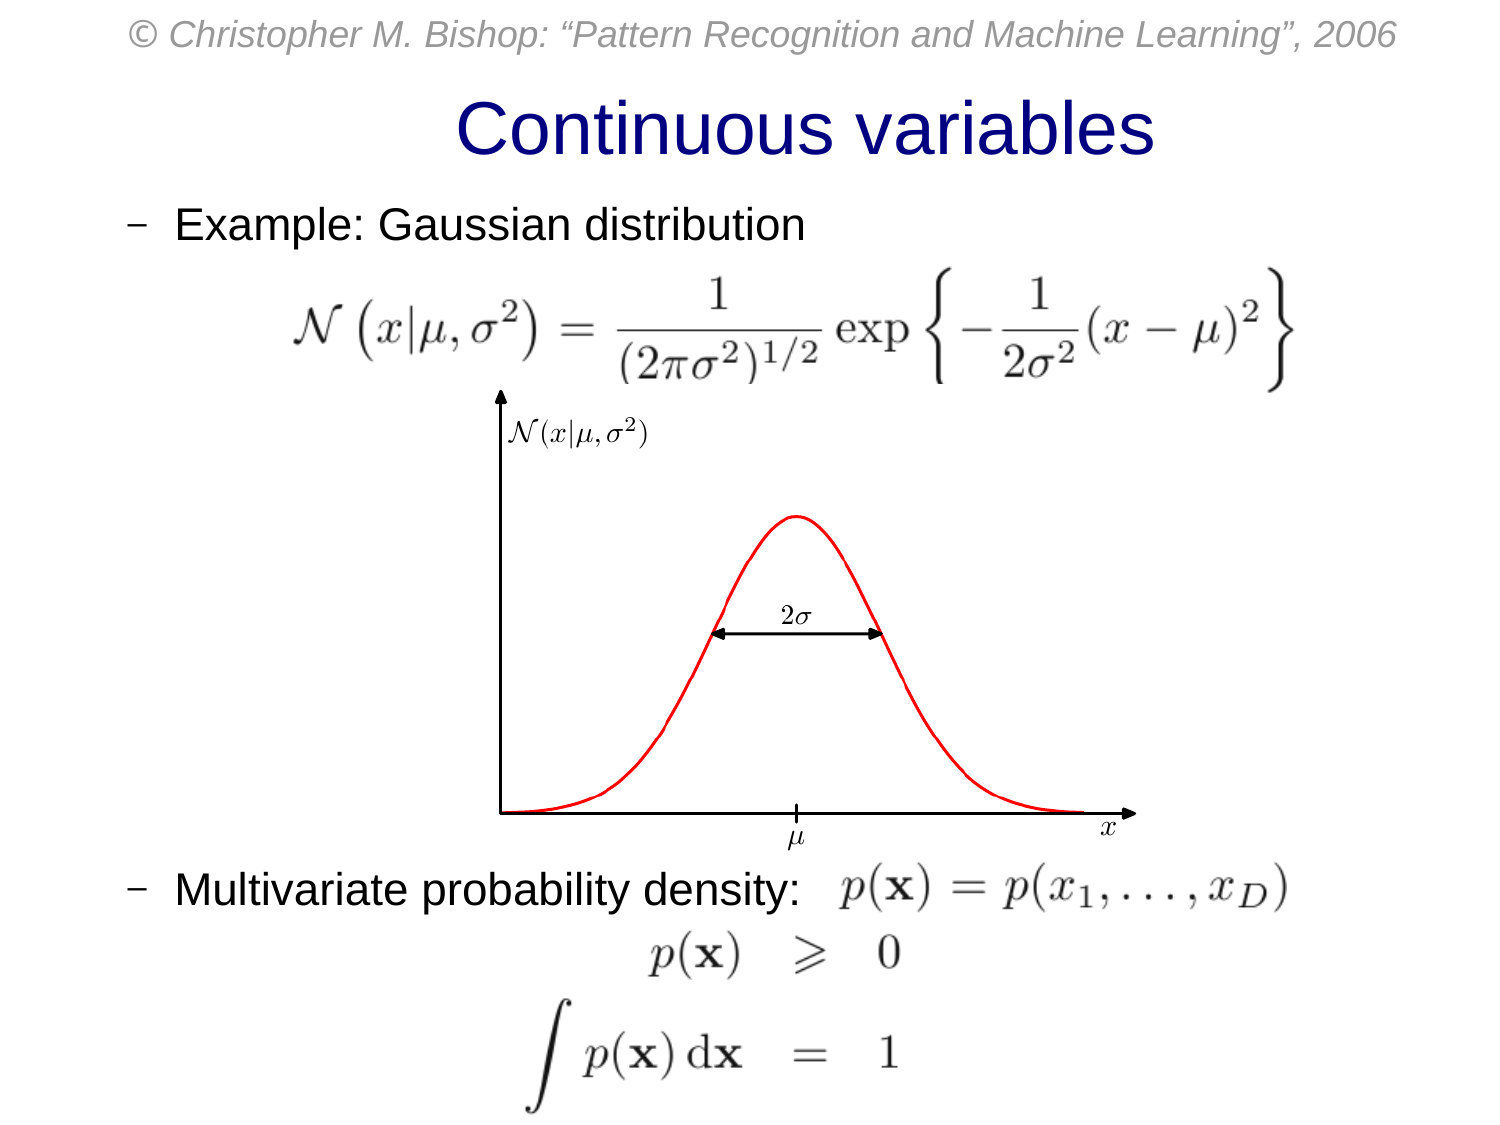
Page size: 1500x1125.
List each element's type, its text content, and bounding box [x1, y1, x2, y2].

picture [837, 860, 1287, 922]
text_box © Christopher M. Bishop: “Pattern Recognition and Machine Learning”, 2006 [112, 0, 1500, 90]
list Example: Gaussian distribution Multivariate probability density: [37, 187, 1500, 1125]
picture [515, 925, 937, 1125]
title Continuous variables [149, 90, 1463, 179]
picture [487, 384, 1143, 856]
